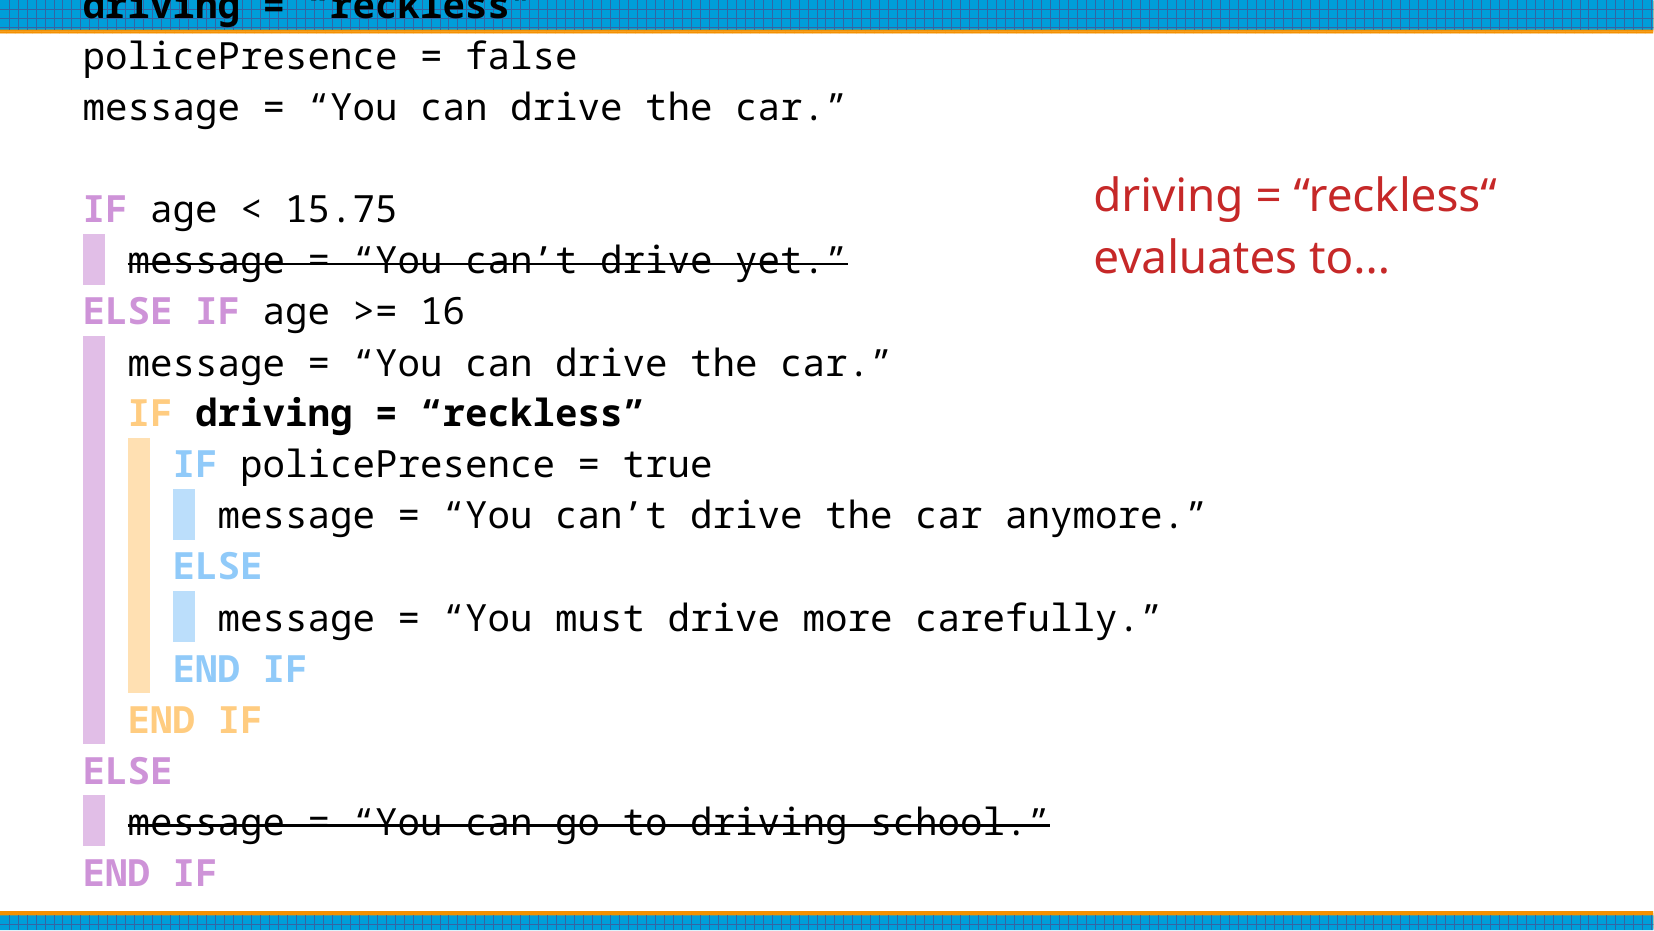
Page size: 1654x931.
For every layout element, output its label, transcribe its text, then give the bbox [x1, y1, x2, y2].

subtitle age = 16 driving = “reckless“ policePresence = false message = “You can drive the car.” IF age < 15.75 message = “You can’t drive yet.” ELSE IF age >= 16 message = “You can drive the car.” IF driving = “reckless” IF policePresence = true message = “You can’t drive the car anymore.” ELSE message = “You must drive more carefully.” END IF END IF ELSE message = “You can go to driving school.” END IF output message [82, 69, 1571, 858]
text_box driving = “reckless“ evaluates to... [1087, 75, 1613, 376]
